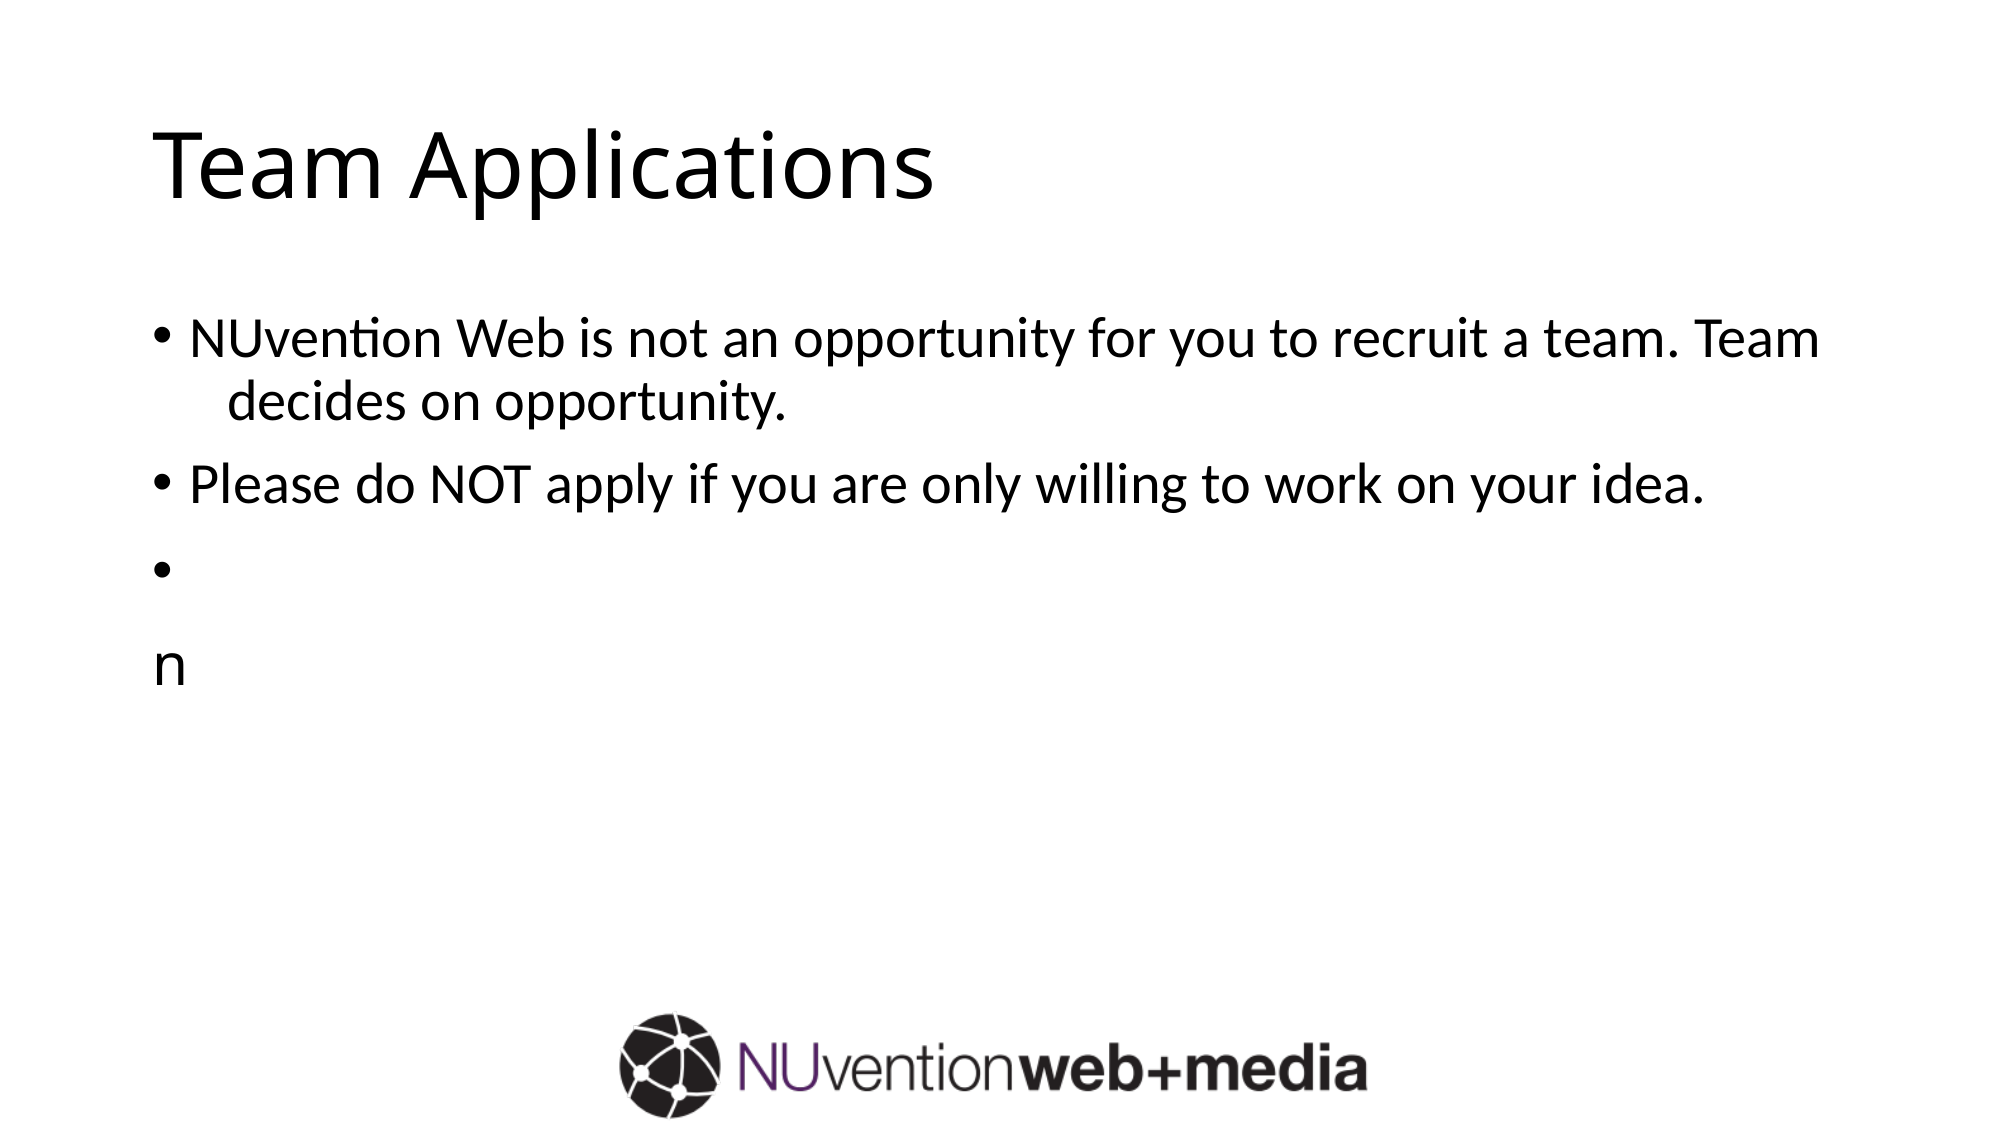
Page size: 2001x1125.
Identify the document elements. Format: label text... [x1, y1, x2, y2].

title Team Applications [137, 59, 1863, 278]
list NUvention Web is not an opportunity for you to recruit a team. Team decides on opportunity. Please do NOT apply if you are only willing to work on your idea. [137, 299, 1863, 1014]
